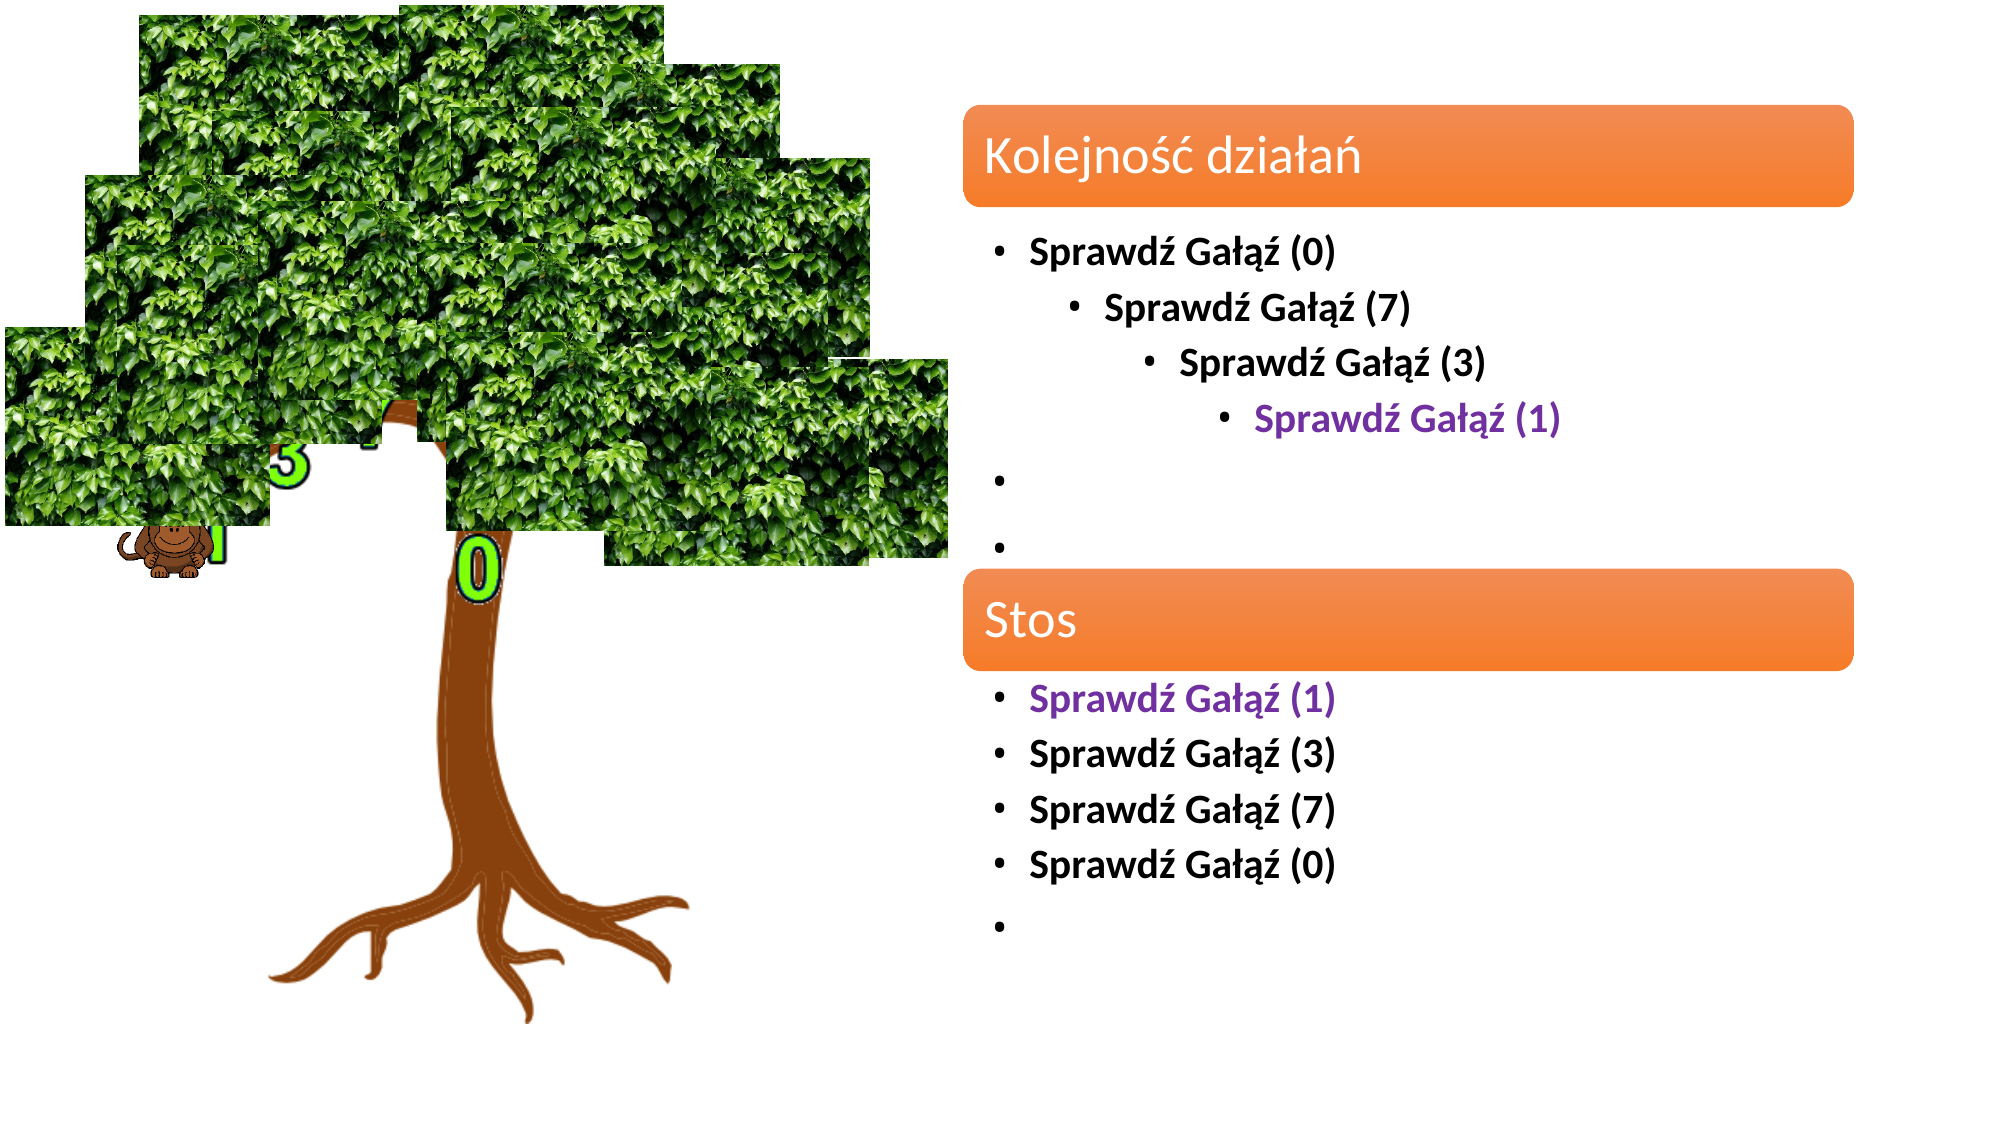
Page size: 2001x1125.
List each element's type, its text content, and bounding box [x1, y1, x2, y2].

text_box Kolejność działań [963, 104, 1854, 208]
picture [5, 5, 948, 1024]
text_box Stos [963, 568, 1854, 671]
text_box Sprawdź Gałąź (1) Sprawdź Gałąź (3) Sprawdź Gałąź (7) Sprawdź Gałąź (0) [963, 671, 1854, 954]
text_box Sprawdź Gałąź (0) Sprawdź Gałąź (7) Sprawdź Gałąź (3) Sprawdź Gałąź (1) [963, 224, 1854, 569]
